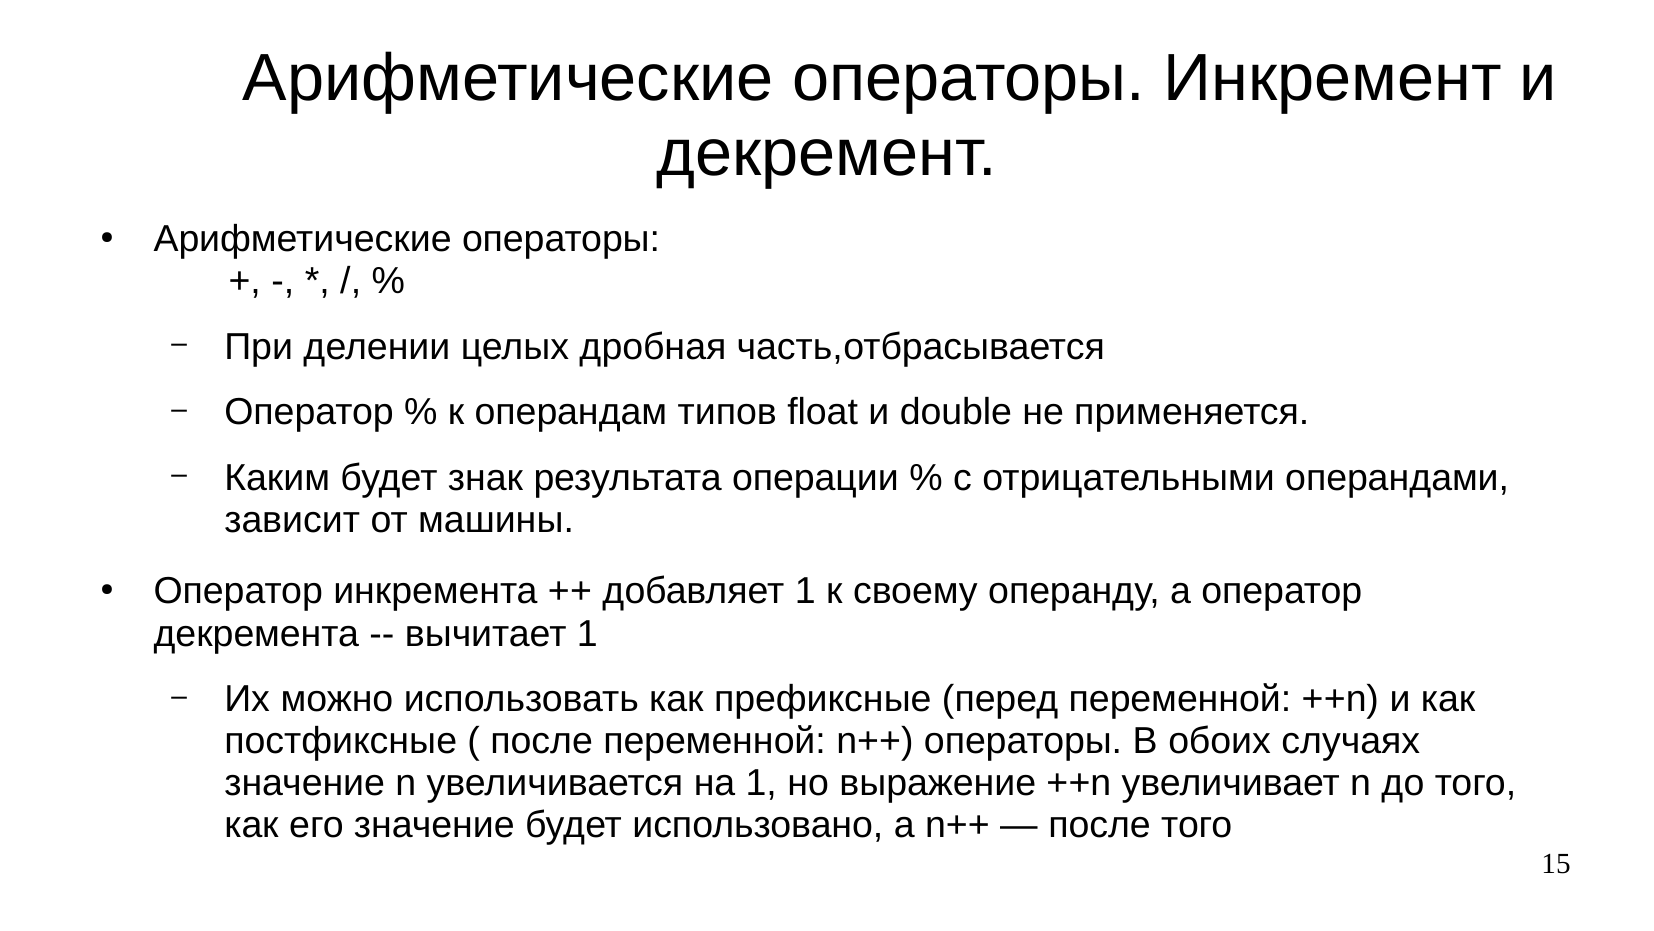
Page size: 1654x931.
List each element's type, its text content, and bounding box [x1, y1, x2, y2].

title Арифметические операторы. Инкремент и декремент. [82, 37, 1571, 193]
list Арифметические операторы: +, -, *, /, % При делении целых дробная часть,отбрасывается Оператор % к операндам типов float и double не применяется. Каким будет знак результата операции % с отрицательными операндами, зависит от машины. Оператор инкремента ++ добавляет 1 к своему операнду, а оператор декремента -- вычитает 1 Их можно использовать как префиксные (перед переменной: ++n) и как постфиксные ( после переменной: n++) операторы. В обоих случаях значение n увеличивается на 1, но выражение ++n увеличивает n до того, как его значение будет использовано, а n++ — после того [82, 217, 1571, 871]
